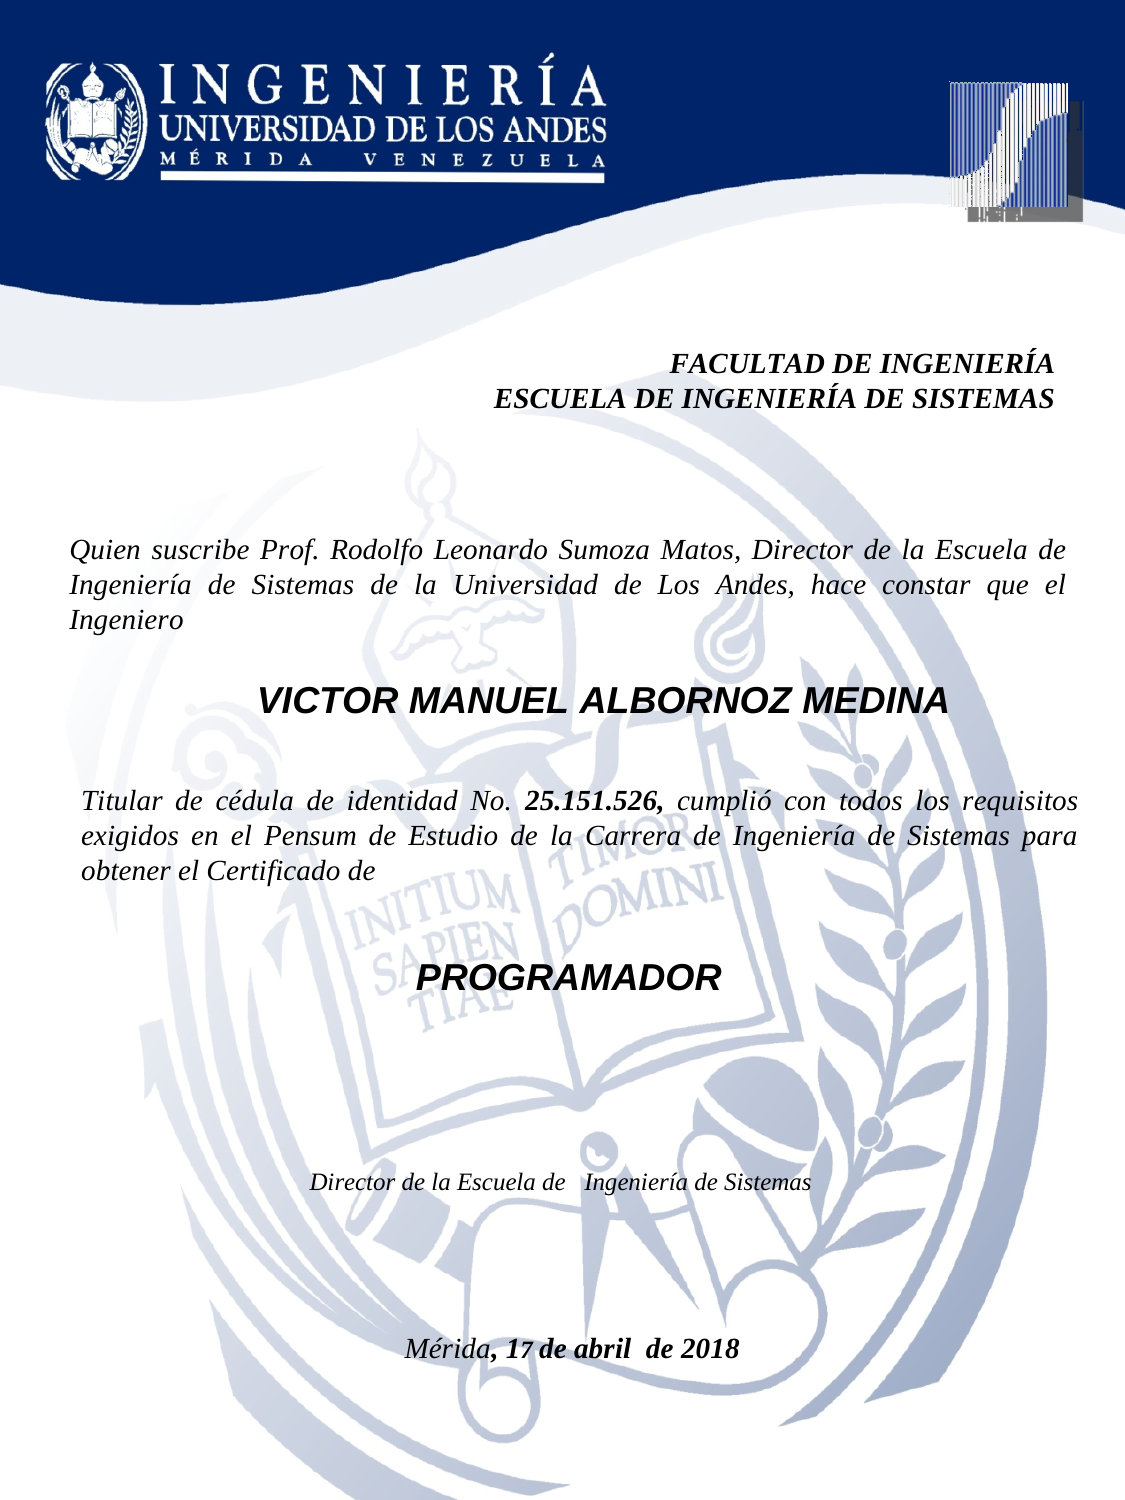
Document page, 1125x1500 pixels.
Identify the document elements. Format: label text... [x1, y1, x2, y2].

text_box PROGRAMADOR [285, 944, 737, 1006]
text_box FACULTAD DE INGENIERÍA ESCUELA DE INGENIERÍA DE SISTEMAS [444, 336, 1071, 422]
text_box Titular de cédula de identidad No. 25.151.526, cumplió con todos los requisitos exigidos en el Pensum de Estudio de la Carrera de Ingeniería de Sistemas para obtener el Certificado de [66, 773, 1094, 894]
text_box VICTOR MANUEL ALBORNOZ MEDINA [242, 667, 997, 729]
text_box Quien suscribe Prof. Rodolfo Leonardo Sumoza Matos, Director de la Escuela de Ingeniería de Sistemas de la Universidad de Los Andes, hace constar que el Ingeniero [54, 522, 1083, 643]
picture [0, 0, 1125, 1500]
text_box Director de la Escuela de Ingeniería de Sistemas [248, 1157, 875, 1203]
text_box Mérida, 17 de abril de 2018 [389, 1321, 756, 1373]
